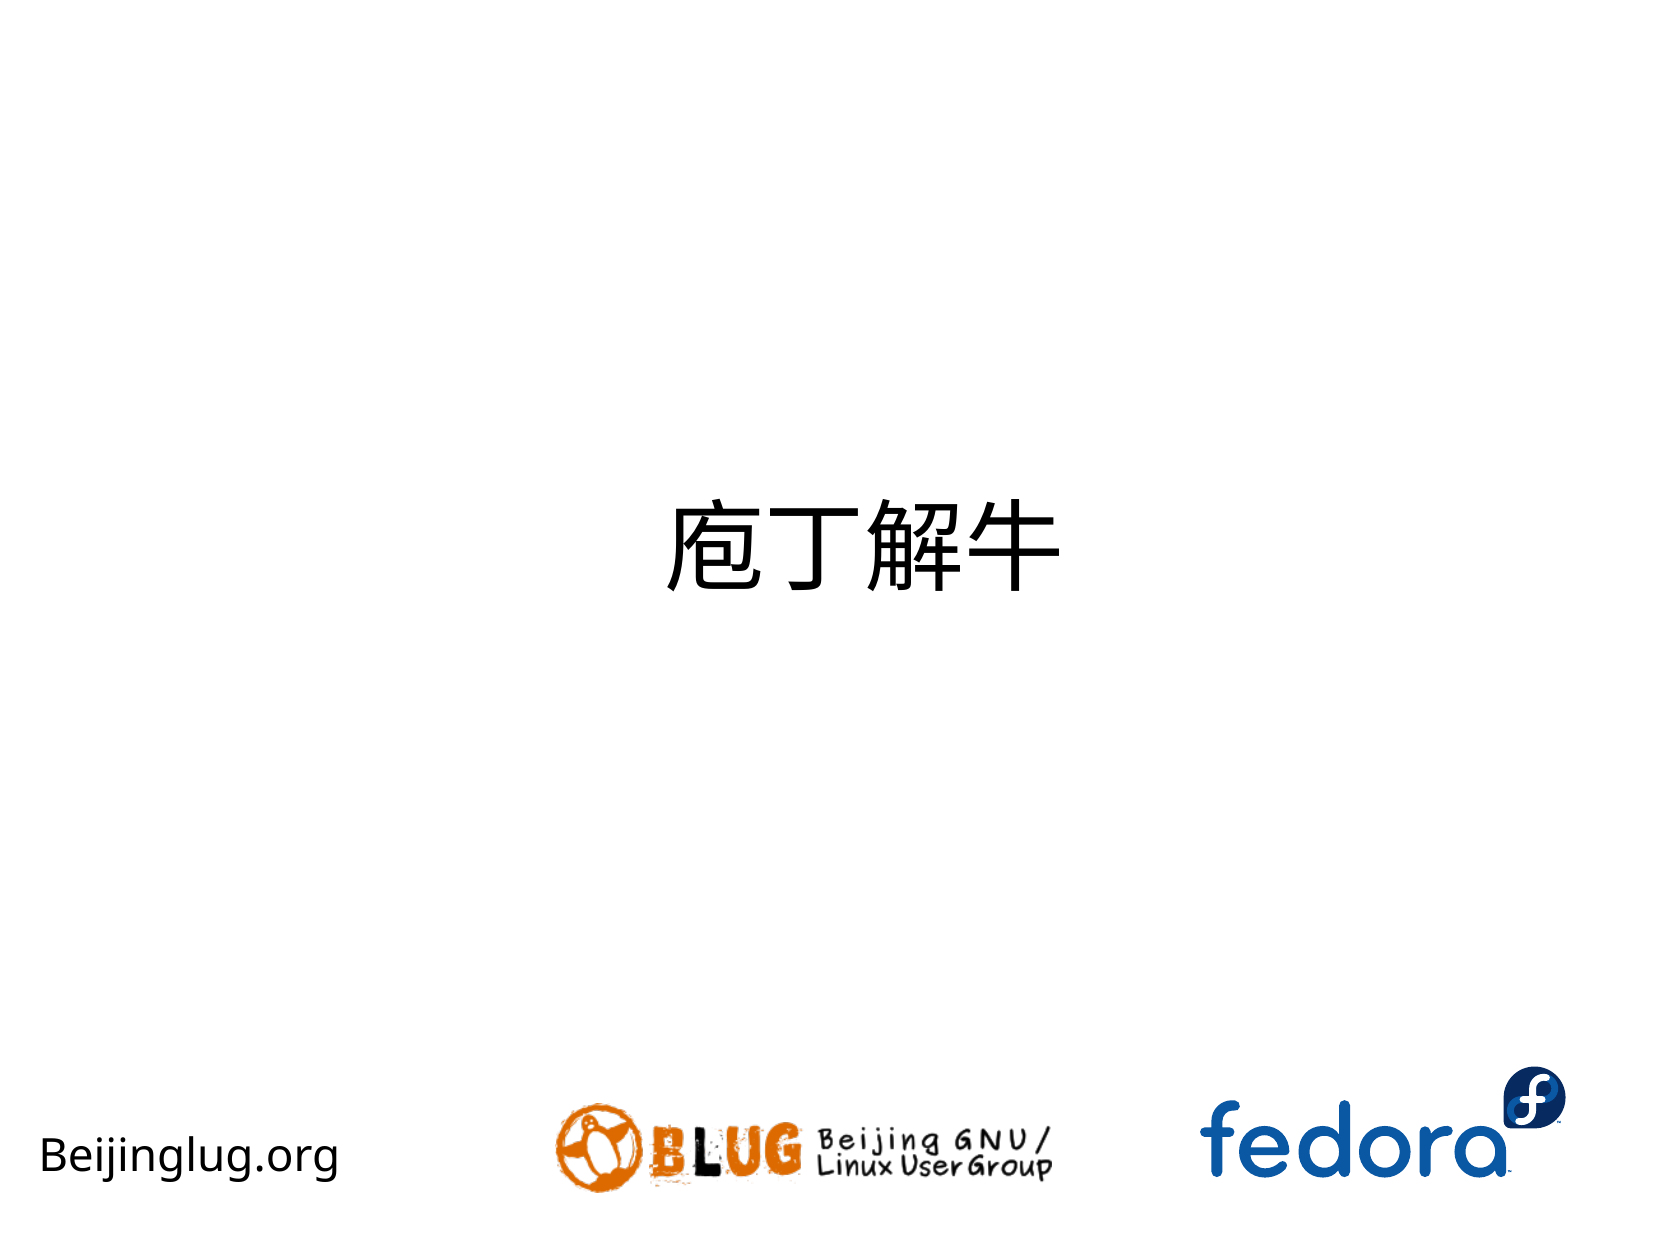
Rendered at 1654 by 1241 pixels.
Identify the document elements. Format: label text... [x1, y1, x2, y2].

picture [555, 1103, 1052, 1193]
text_box 庖丁解牛 [649, 460, 1080, 607]
